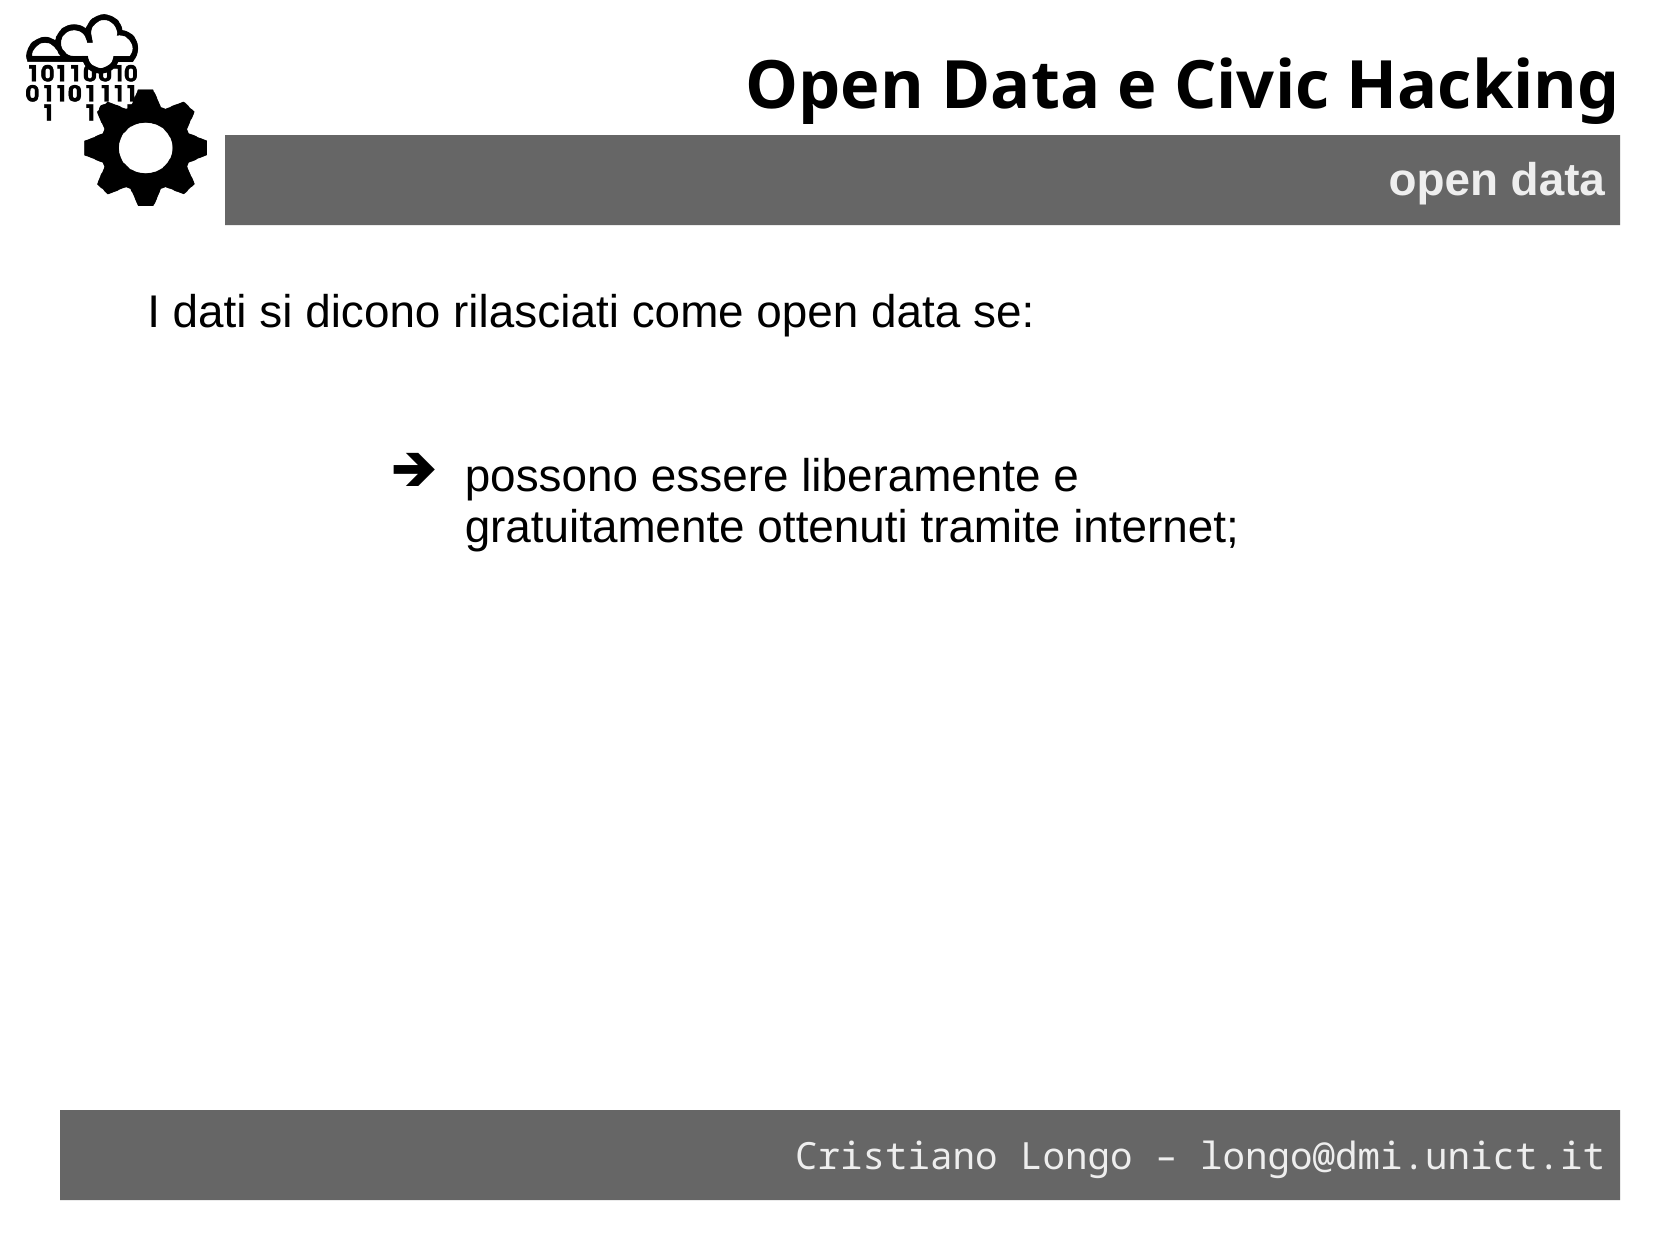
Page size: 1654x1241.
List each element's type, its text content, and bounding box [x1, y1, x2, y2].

text_box Cristiano Longo – longo@dmi.unict.it [60, 1110, 1621, 1201]
text_box possono essere liberamente e gratuitamente ottenuti tramite internet; [375, 442, 1306, 961]
text_box open data [225, 135, 1621, 226]
text_box Open Data e Civic Hacking [285, 30, 1636, 129]
text_box I dati si dicono rilasciati come open data se: [132, 278, 1051, 346]
picture [26, 14, 207, 206]
